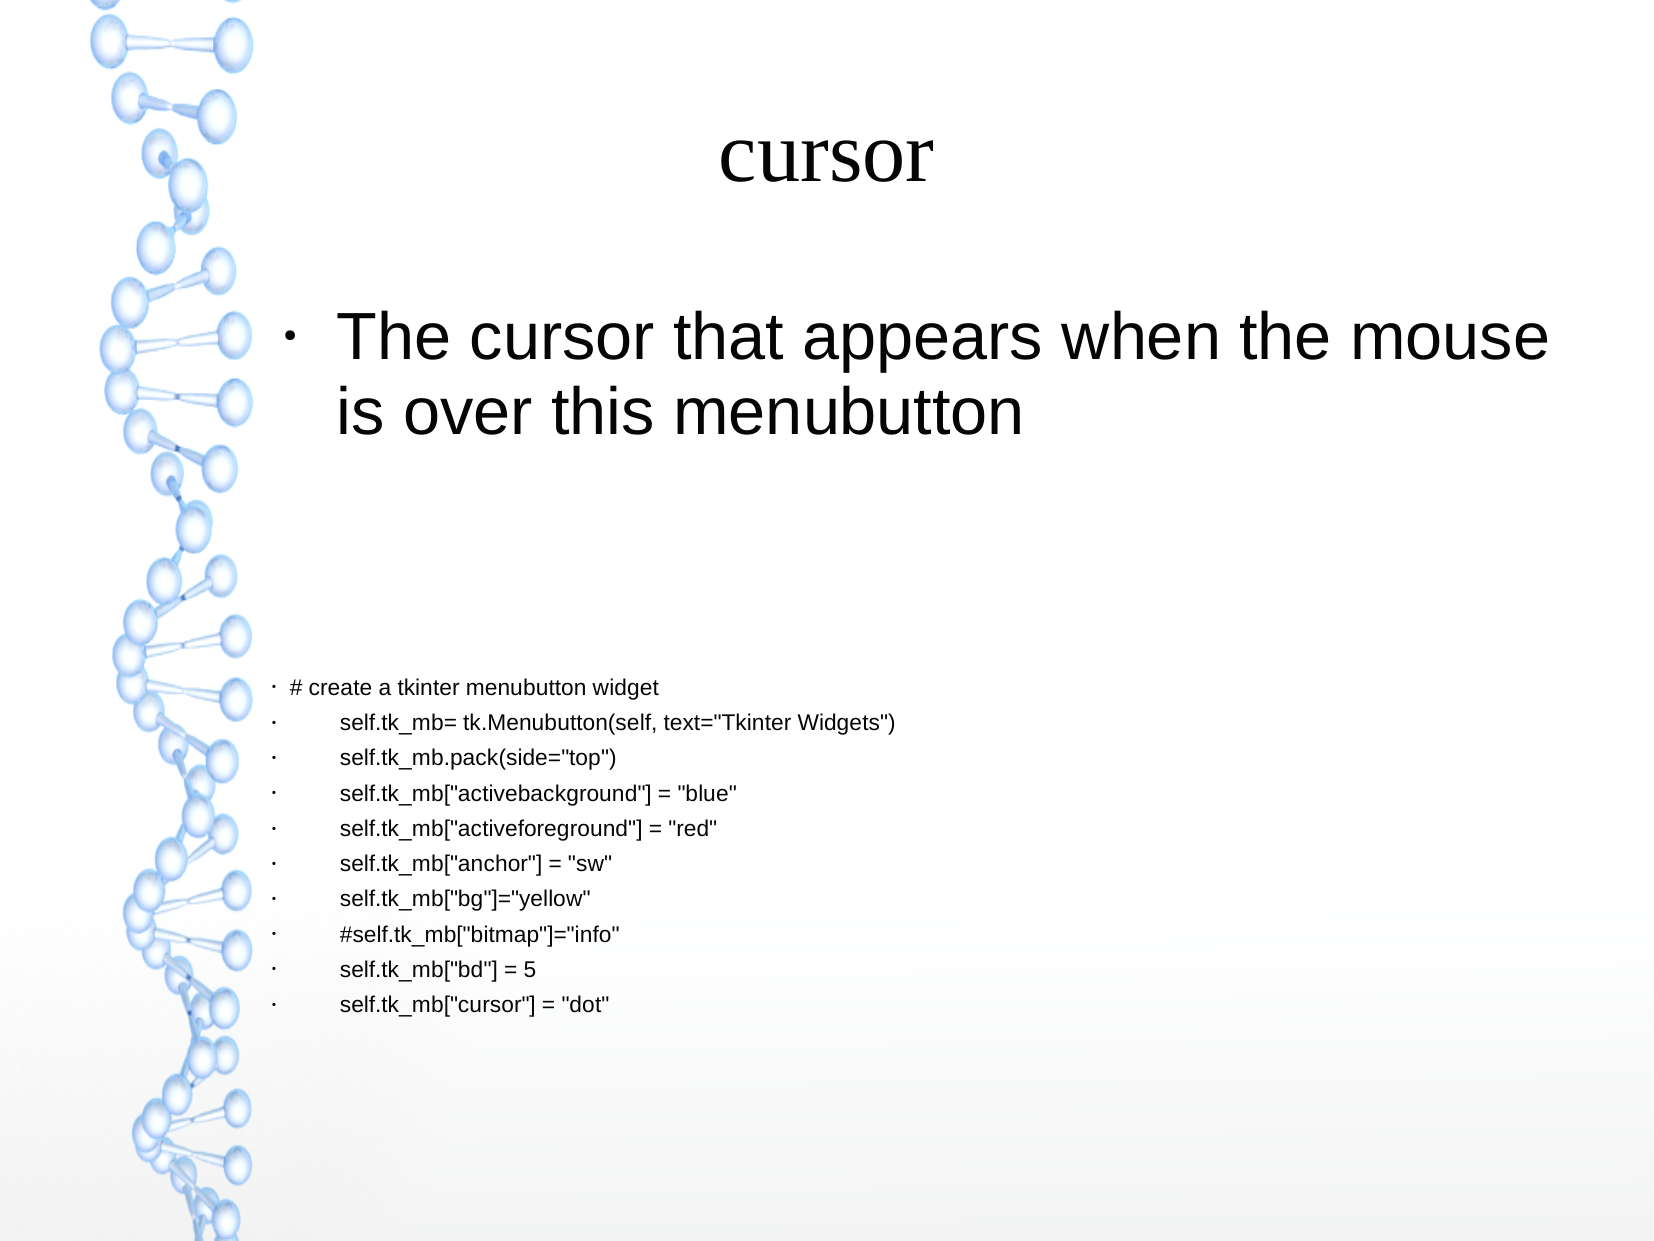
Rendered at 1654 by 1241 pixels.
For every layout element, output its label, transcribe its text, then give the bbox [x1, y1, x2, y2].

list # create a tkinter menubutton widget self.tk_mb= tk.Menubutton(self, text="Tkinter Widgets") self.tk_mb.pack(side="top") self.tk_mb["activebackground"] = "blue" self.tk_mb["activeforeground"] = "red" self.tk_mb["anchor"] = "sw" self.tk_mb["bg"]="yellow" #self.tk_mb["bitmap"]="info" self.tk_mb["bd"] = 5 self.tk_mb["cursor"] = "dot" [265, 674, 1595, 1018]
list The cursor that appears when the mouse is over this menubutton [265, 299, 1595, 643]
title cursor [82, 49, 1571, 257]
picture [0, 0, 1654, 1241]
